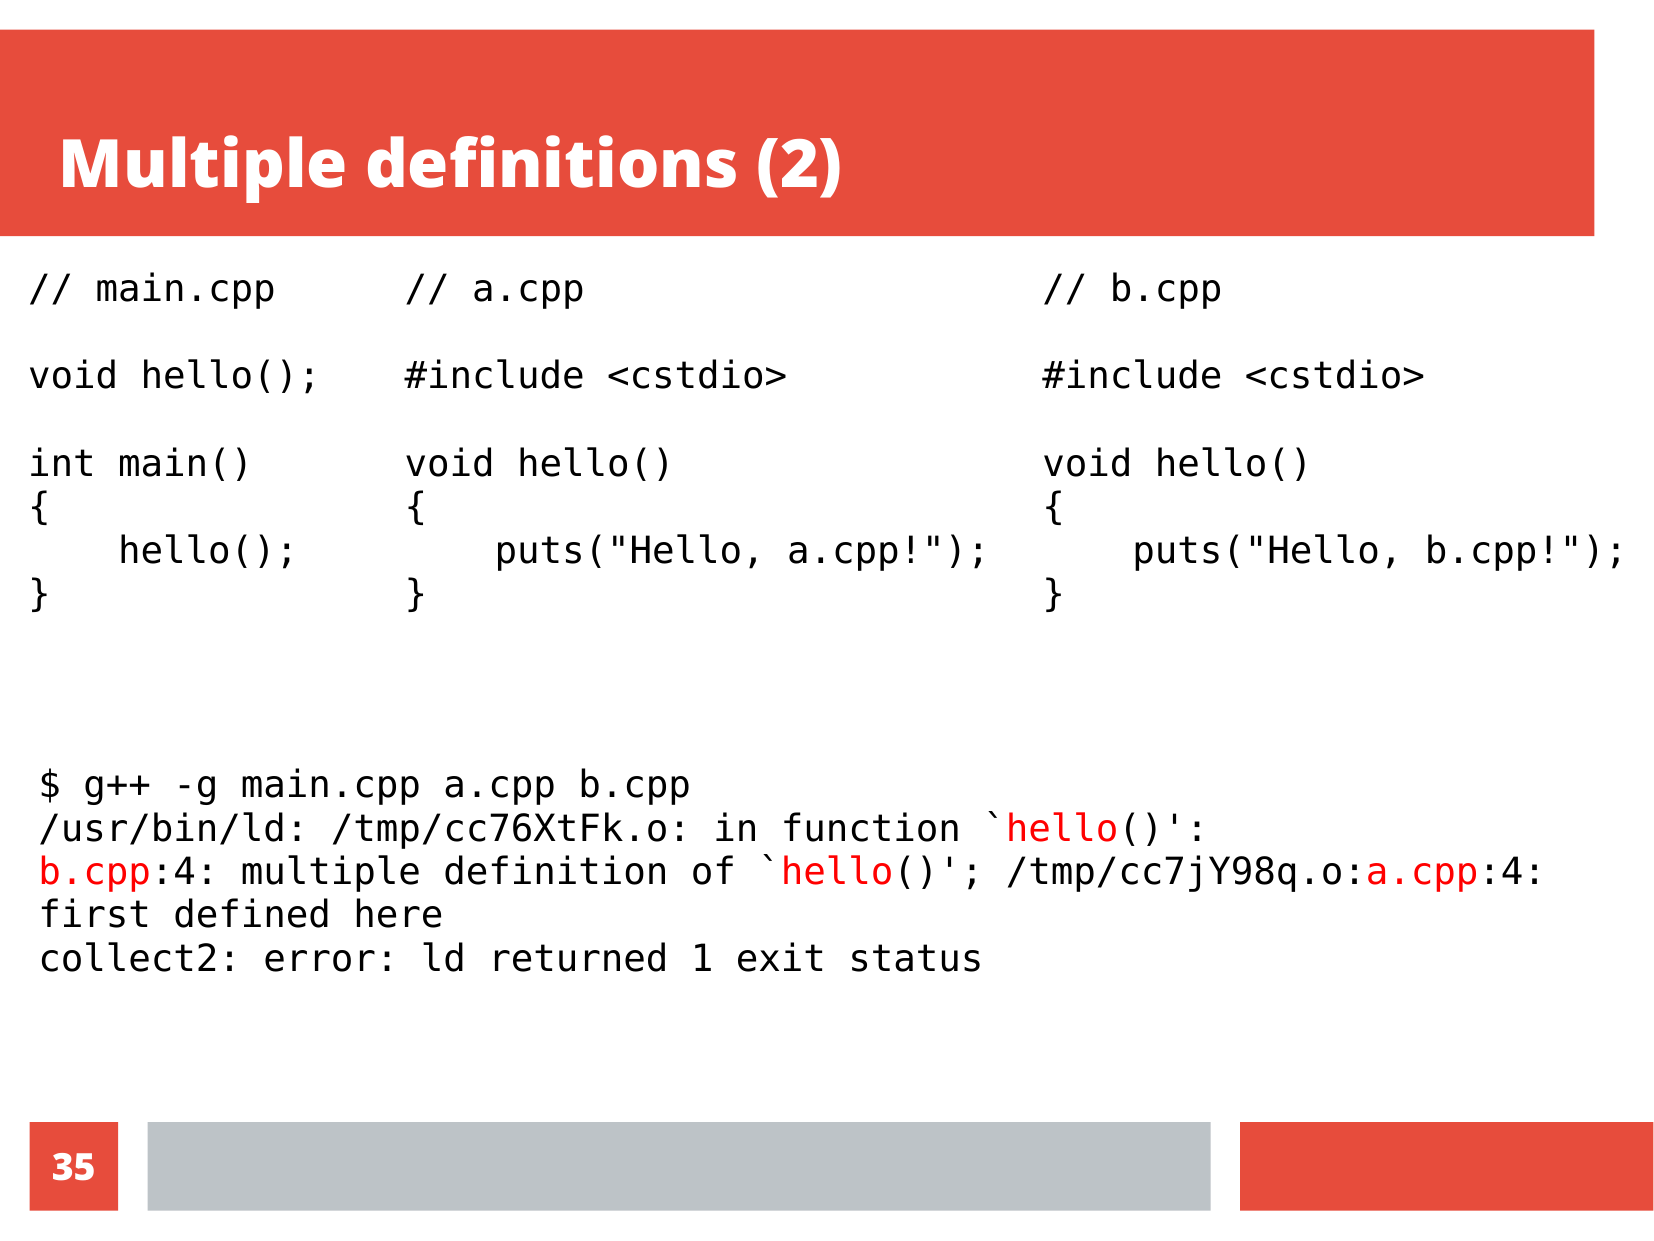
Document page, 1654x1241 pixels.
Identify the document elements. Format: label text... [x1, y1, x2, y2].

text_box // b.cpp #include <cstdio> void hello() { puts("Hello, b.cpp!"); } [1027, 259, 1654, 623]
text_box $ g++ -g main.cpp a.cpp b.cpp /usr/bin/ld: /tmp/cc76XtFk.o: in function `hello()': b.cpp:4: multiple definition of `hello()'; /tmp/cc7jY98q.o:a.cpp:4: first defined here collect2: error: ld returned 1 exit status [23, 755, 1607, 1075]
text_box // a.cpp #include <cstdio> void hello() { puts("Hello, a.cpp!"); } [389, 259, 1027, 623]
title Multiple definitions (2) [59, 59, 1595, 207]
text_box // main.cpp void hello(); int main() { hello(); } [13, 259, 544, 650]
